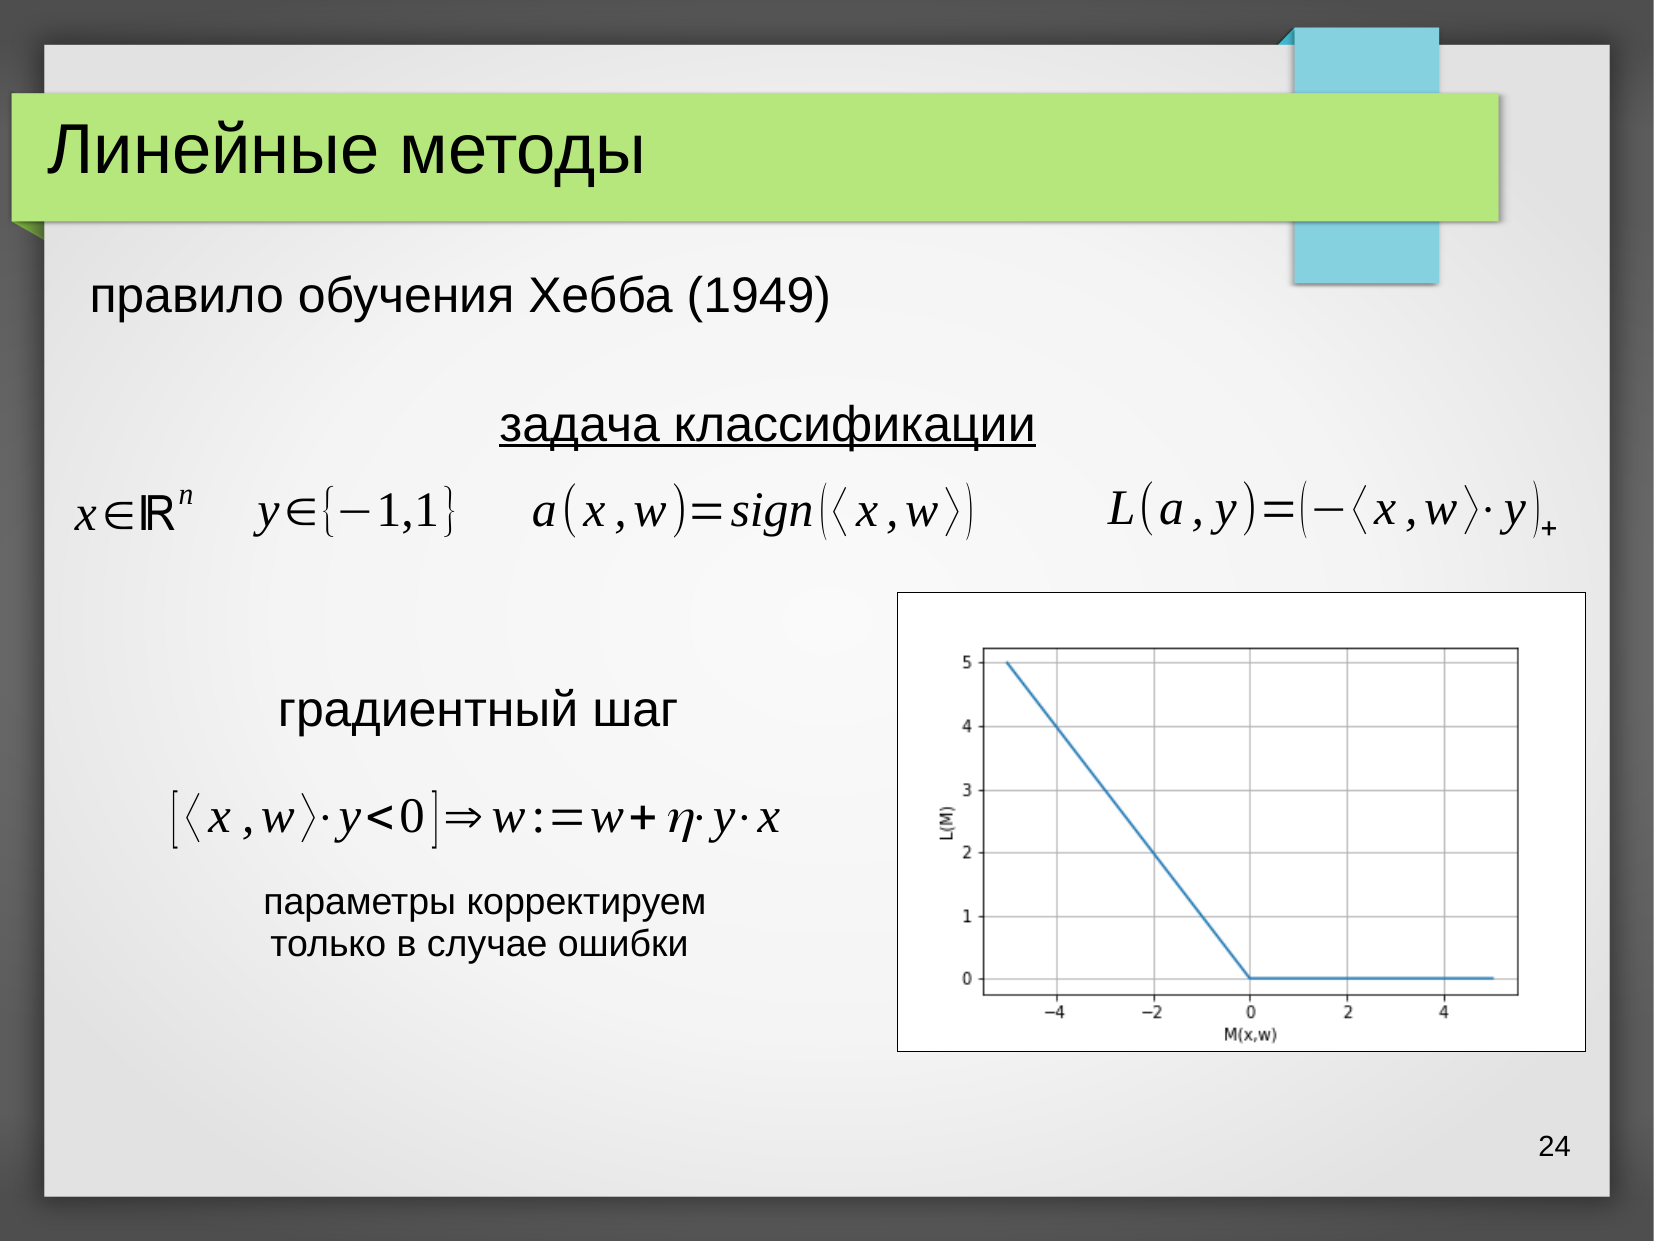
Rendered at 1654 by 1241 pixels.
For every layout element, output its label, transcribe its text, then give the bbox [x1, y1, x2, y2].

chart [1098, 477, 1566, 544]
text_box параметры корректируем только в случае ошибки [106, 880, 875, 965]
picture [0, 0, 1654, 1241]
chart [525, 479, 981, 544]
chart [65, 484, 200, 547]
text_box градиентный шаг [259, 673, 697, 745]
chart [248, 484, 468, 543]
title Линейные методы [47, 109, 1501, 189]
chart [165, 787, 789, 851]
text_box правило обучения Хебба (1949) [47, 248, 875, 343]
text_box задача классификации [496, 386, 1040, 461]
